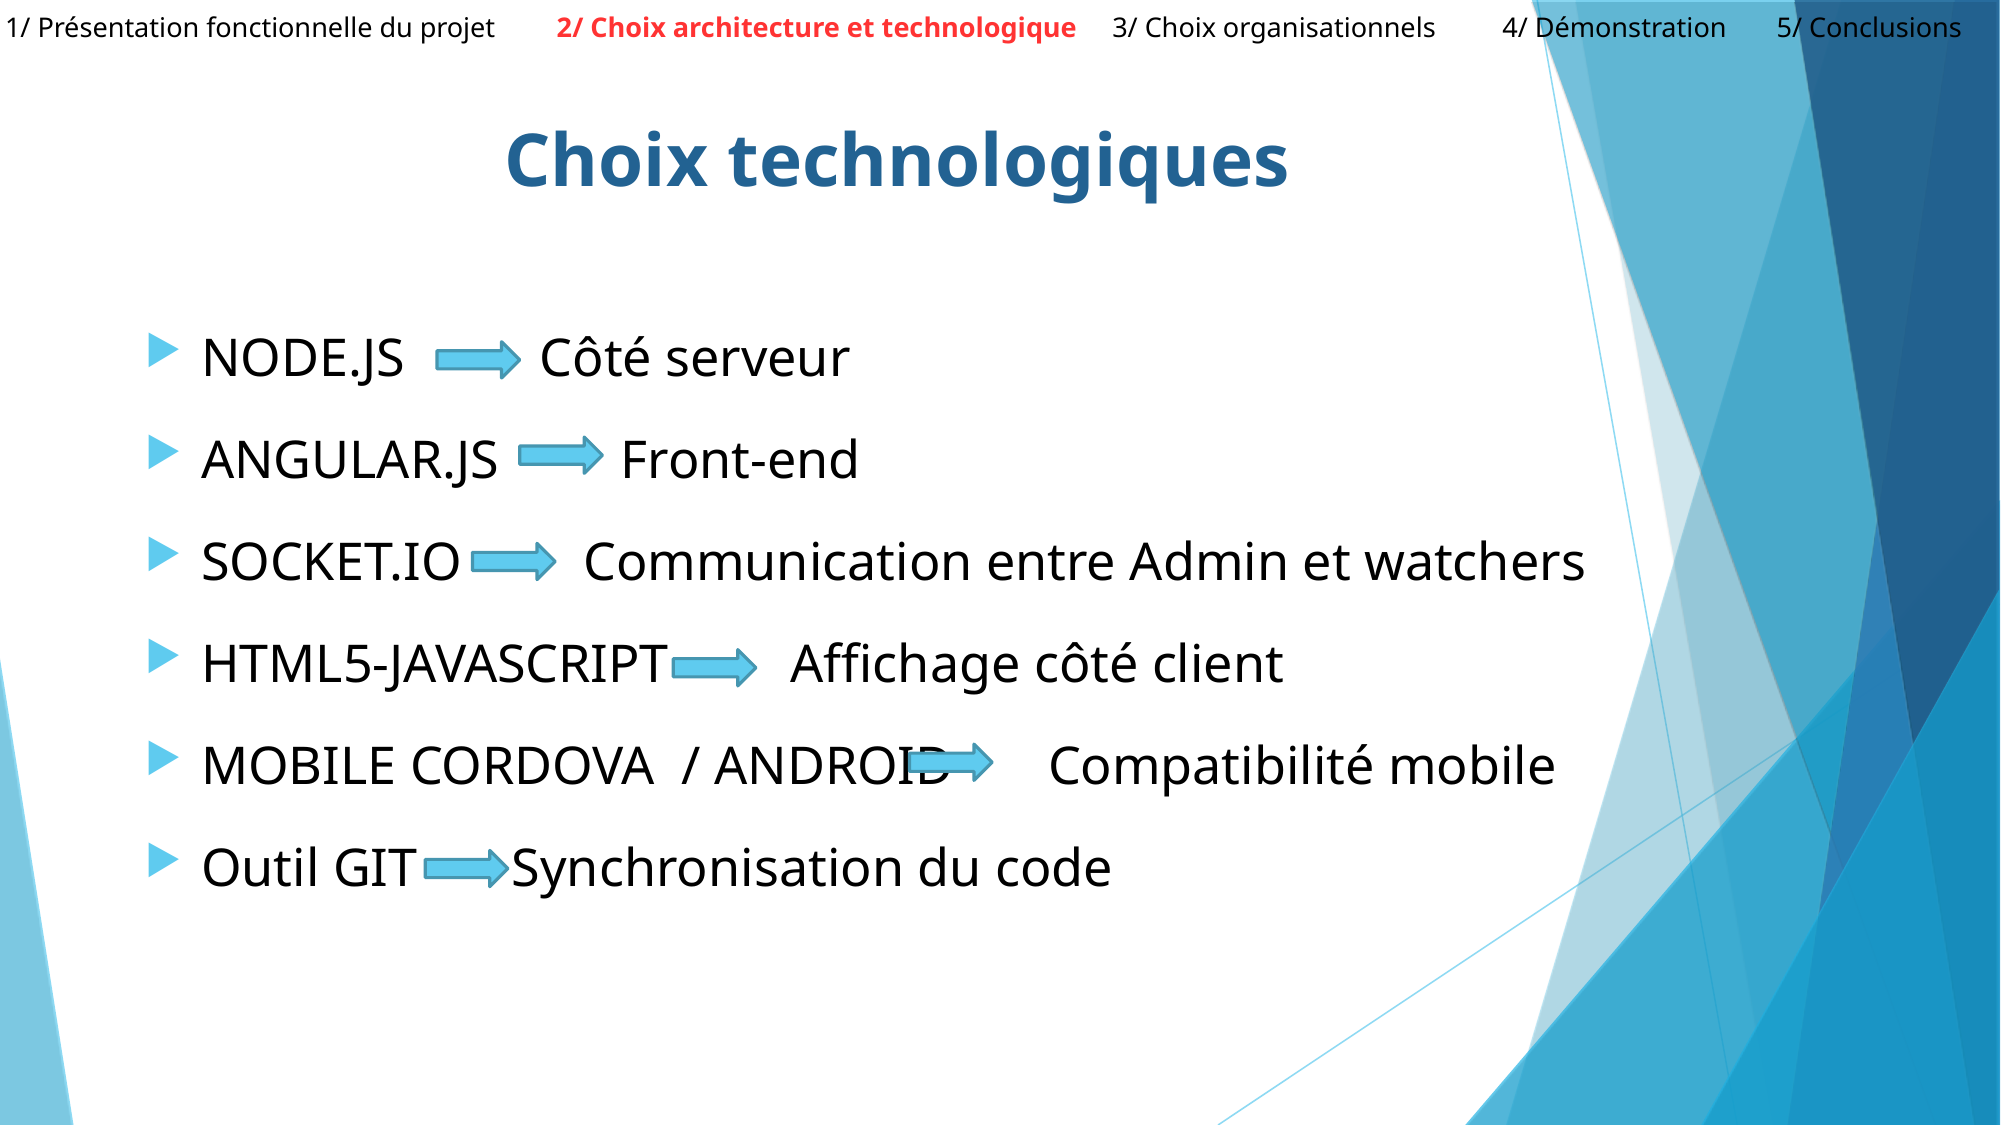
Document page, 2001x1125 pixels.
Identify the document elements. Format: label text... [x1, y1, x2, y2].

list Choix technologiques NODE.JS Côté serveur ANGULAR.JS Front-end SOCKET.IO Communication entre Admin et watchers HTML5-JAVASCRIPT Affichage côté client MOBILE CORDOVA / ANDROID Compatibilité mobile Outil GIT Synchronisation du code [129, 106, 1666, 1125]
text_box [437, 341, 520, 379]
text_box [425, 850, 508, 887]
text_box [472, 543, 556, 580]
text_box [519, 437, 603, 474]
text_box 1/ Présentation fonctionnelle du projet 2/ Choix architecture et technologique 3/ Choix organisationnels 4/ Démonstration 5/ Conclusions [0, 2, 1991, 51]
text_box [673, 649, 756, 686]
text_box [909, 744, 993, 781]
